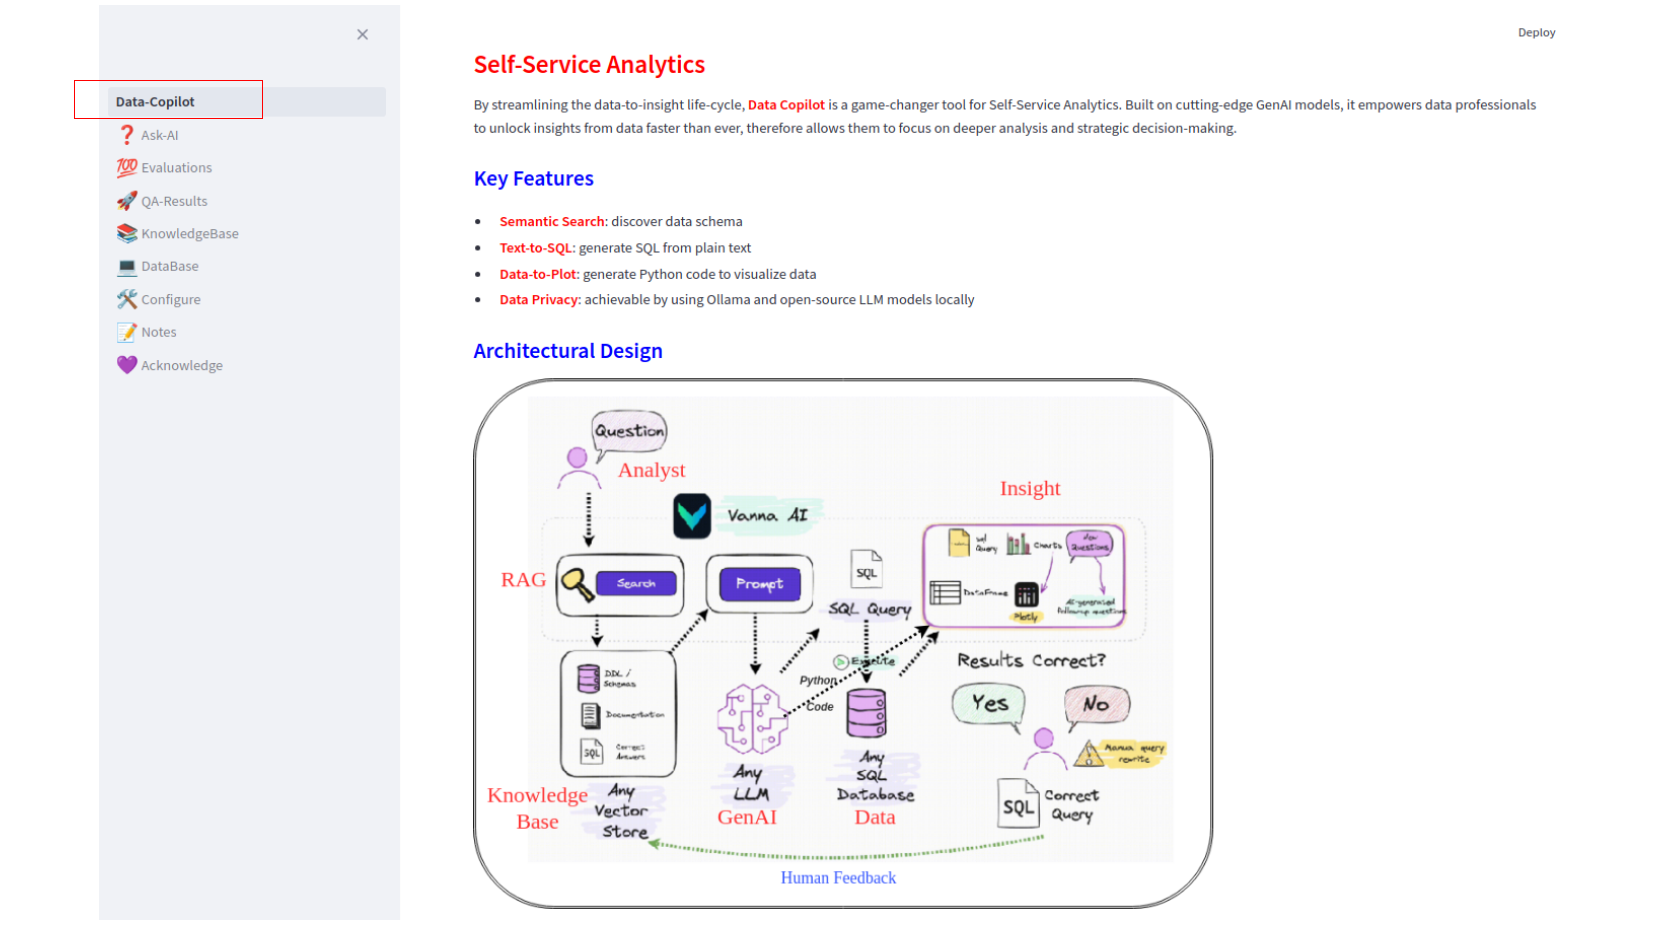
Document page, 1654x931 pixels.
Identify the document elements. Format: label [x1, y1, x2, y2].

text_box [74, 80, 263, 119]
picture [99, 5, 1557, 920]
